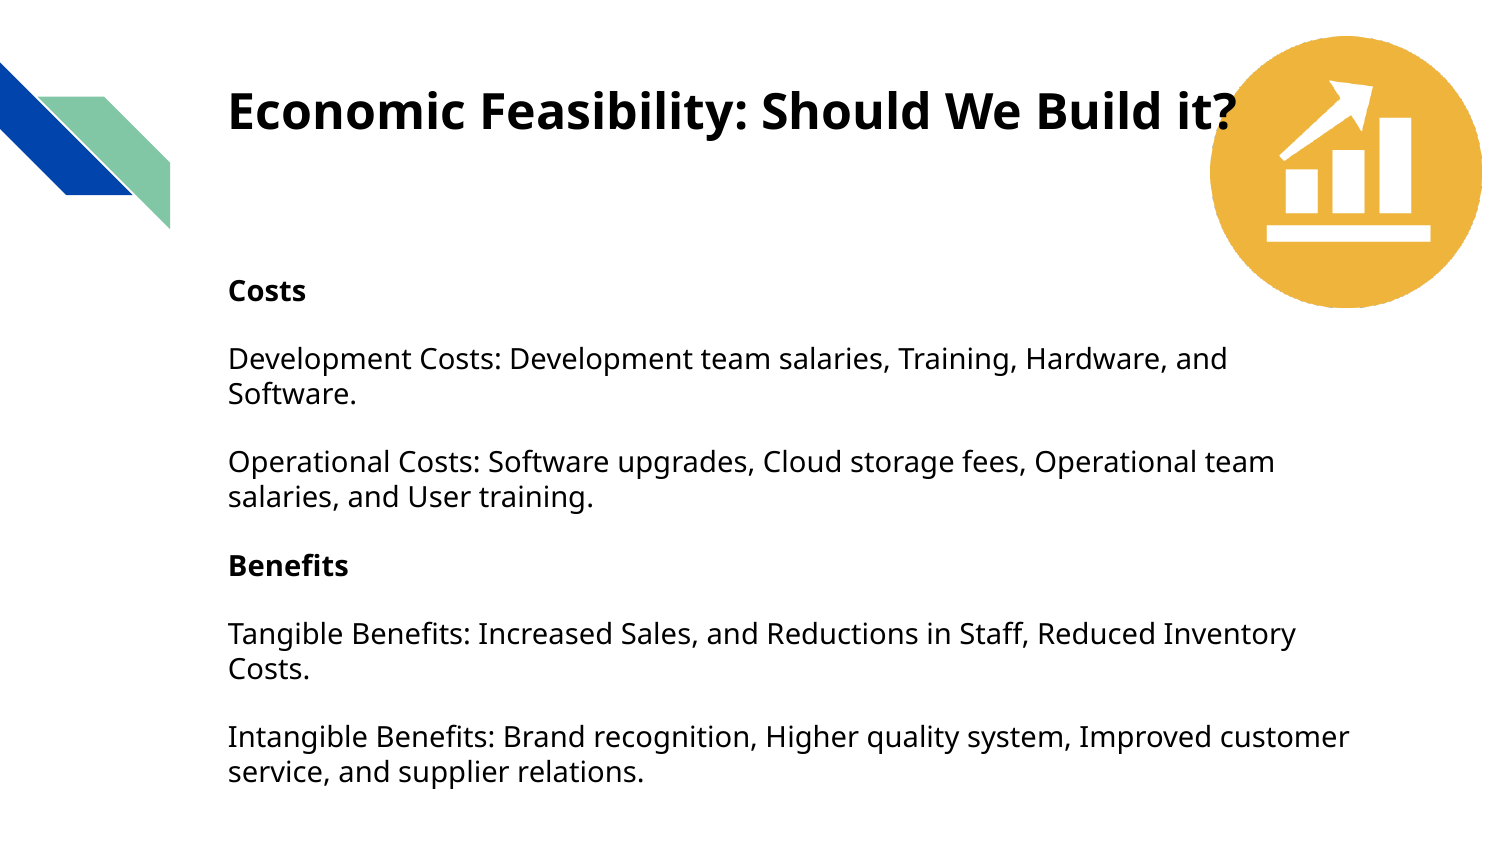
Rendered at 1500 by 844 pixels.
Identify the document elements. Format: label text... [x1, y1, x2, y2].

picture [1210, 36, 1482, 308]
title Economic Feasibility: Should We Build it? [212, 64, 1368, 215]
list Costs Development Costs: Development team salaries, Training, Hardware, and Software. Operational Costs: Software upgrades, Cloud storage fees, Operational team salaries, and User training. Benefits Tangible Benefits: Increased Sales, and Reductions in Staff, Reduced Inventory Costs. Intangible Benefits: Brand recognition, Higher quality system, Improved customer service, and supplier relations. [212, 257, 1368, 735]
